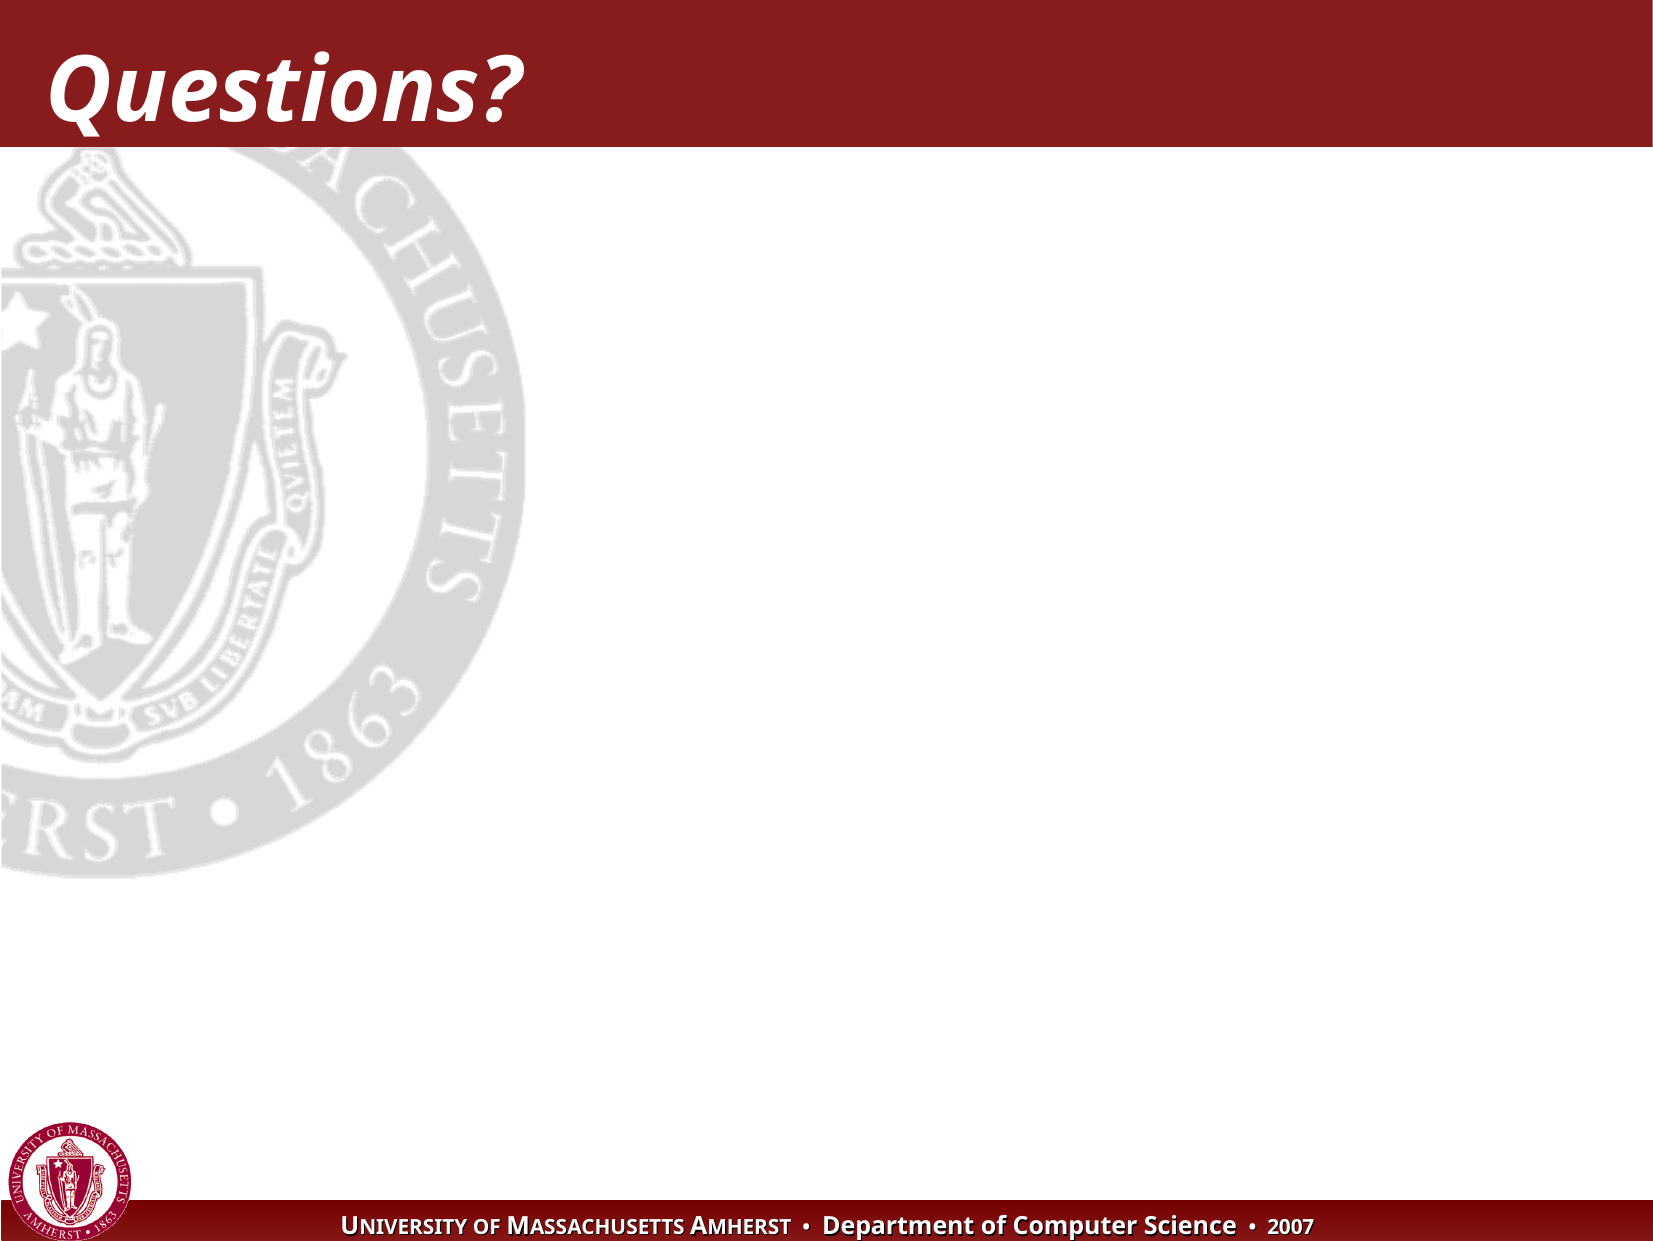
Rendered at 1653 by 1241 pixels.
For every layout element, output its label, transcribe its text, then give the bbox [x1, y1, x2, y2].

picture [0, 147, 1653, 1241]
title Questions? [45, 0, 1423, 210]
